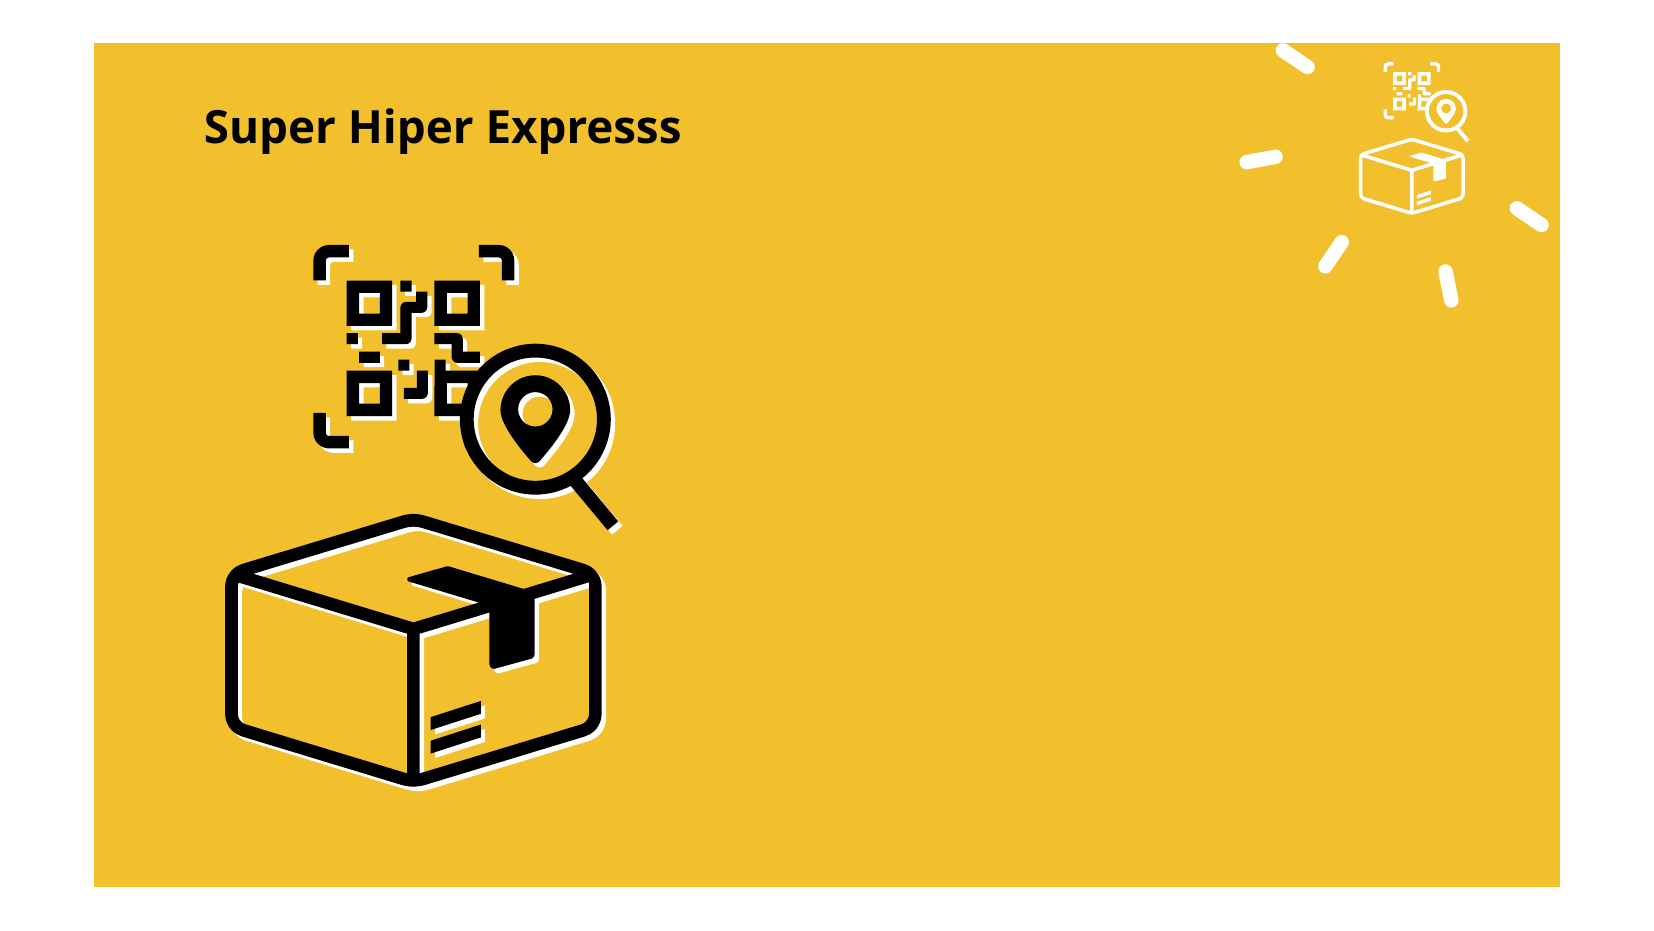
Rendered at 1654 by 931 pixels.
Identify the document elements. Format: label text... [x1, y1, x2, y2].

title Super Hiper Expresss [118, 59, 768, 193]
